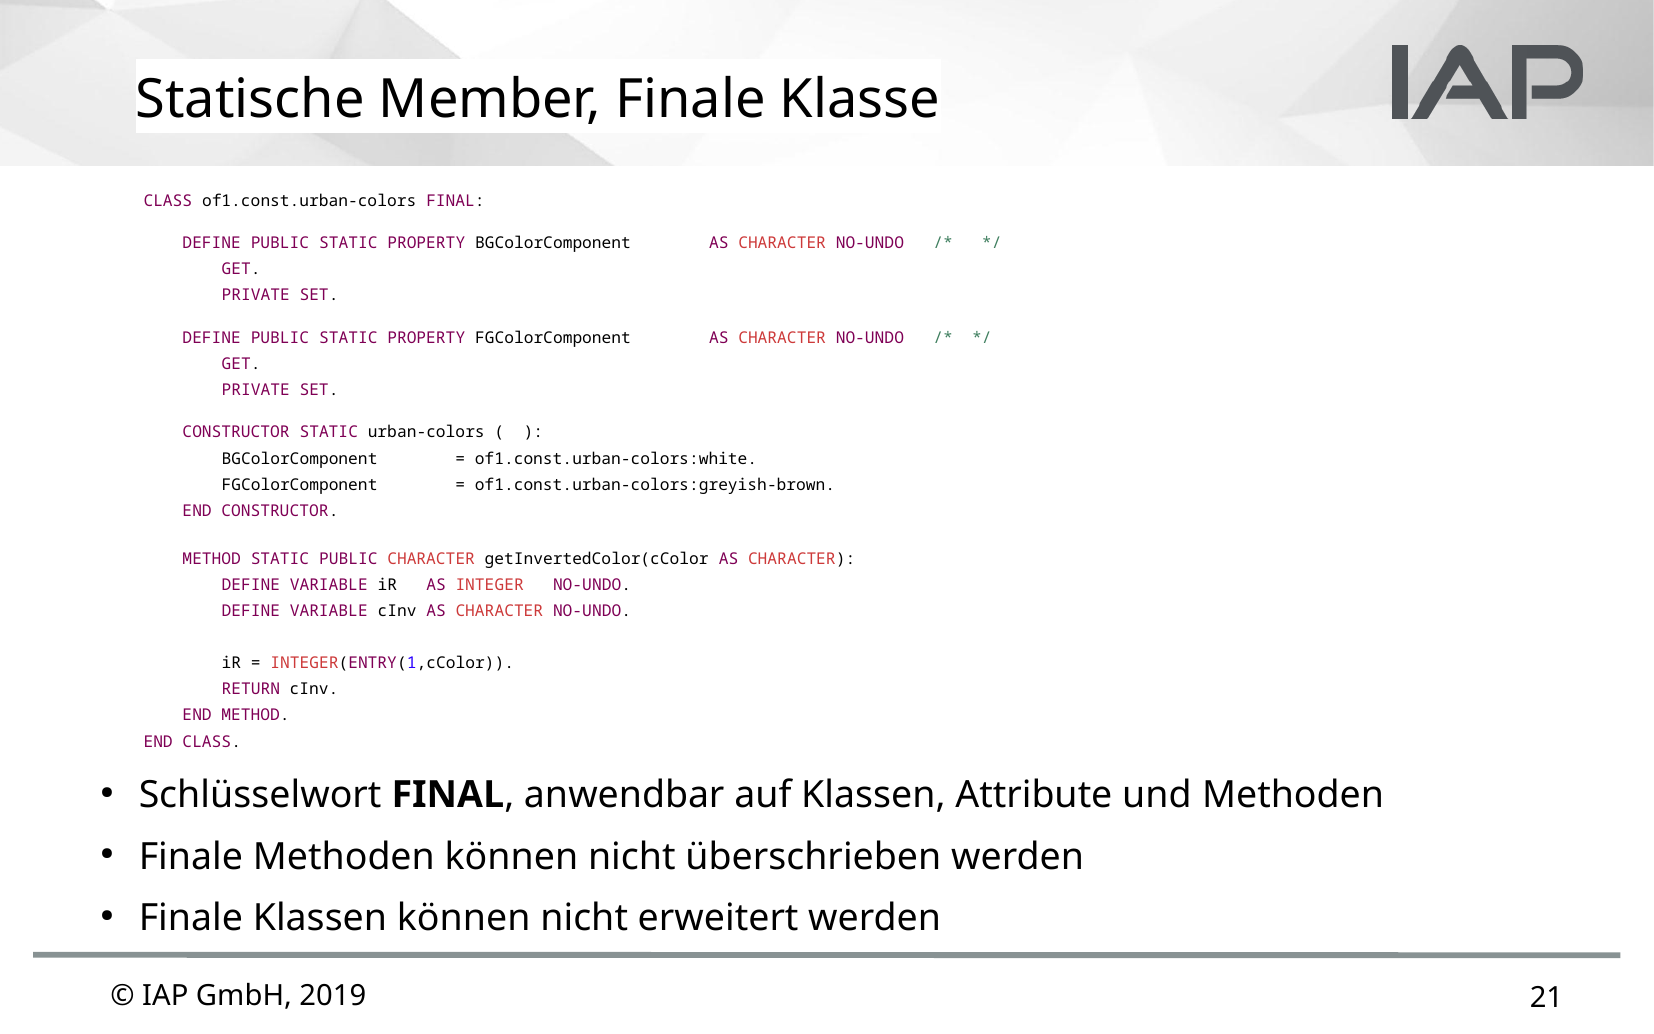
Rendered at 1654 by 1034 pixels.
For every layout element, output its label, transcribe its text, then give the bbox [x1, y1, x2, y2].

list CLASS of1.const.urban-colors FINAL: DEFINE PUBLIC STATIC PROPERTY BGColorComponent AS CHARACTER NO-UNDO /* */ GET. PRIVATE SET. DEFINE PUBLIC STATIC PROPERTY FGColorComponent AS CHARACTER NO-UNDO /* */ GET. PRIVATE SET. CONSTRUCTOR STATIC urban-colors ( ): BGColorComponent = of1.const.urban-colors:white. FGColorComponent = of1.const.urban-colors:greyish-brown. END CONSTRUCTOR. METHOD STATIC PUBLIC CHARACTER getInvertedColor(cColor AS CHARACTER): DEFINE VARIABLE iR AS INTEGER NO-UNDO. DEFINE VARIABLE cInv AS CHARACTER NO-UNDO. iR = INTEGER(ENTRY(1,cColor)). RETURN cInv. END METHOD. END CLASS. [143, 188, 1632, 756]
picture [0, 0, 1654, 166]
list Schlüsselwort FINAL, anwendbar auf Klassen, Attribute und Methoden Finale Methoden können nicht überschrieben werden Finale Klassen können nicht erweitert werden [82, 767, 1548, 969]
title Statische Member, Finale Klasse [135, 41, 1264, 152]
